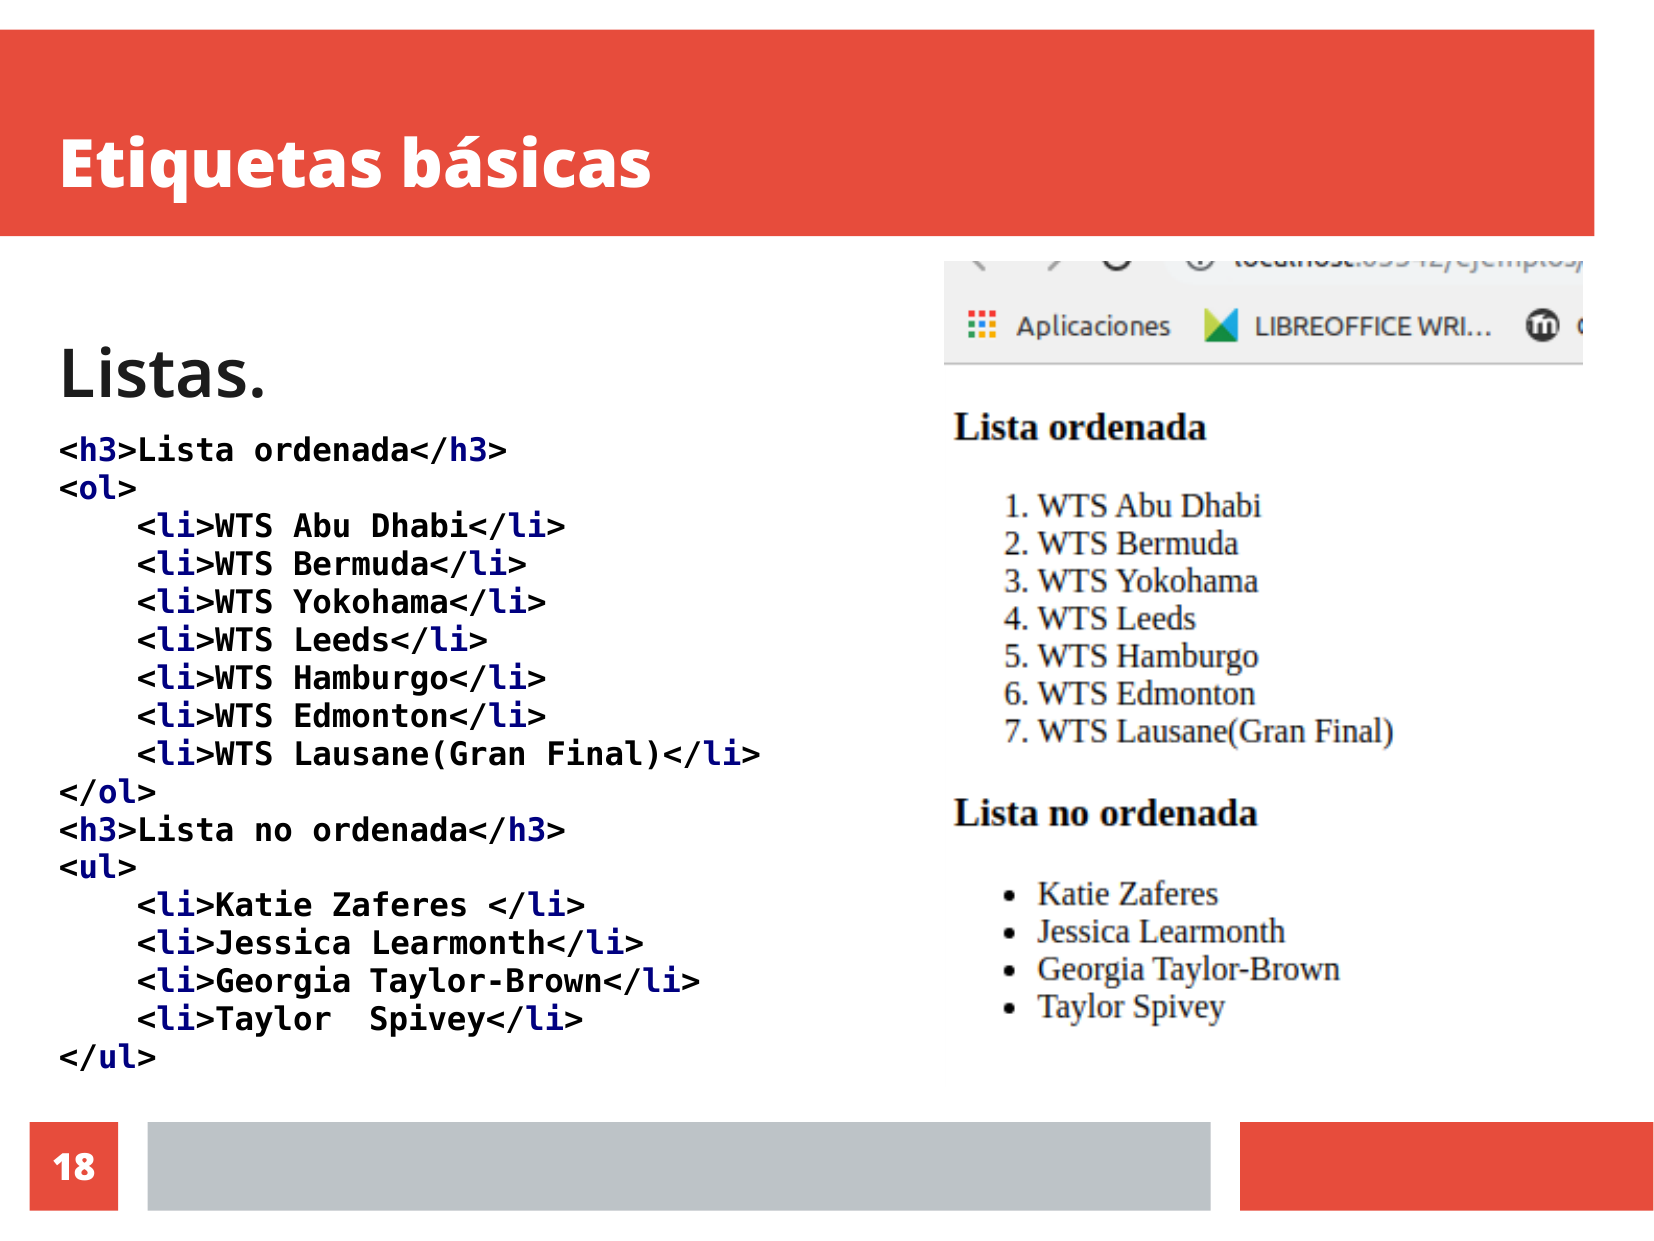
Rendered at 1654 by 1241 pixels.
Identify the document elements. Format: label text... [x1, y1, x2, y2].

title Etiquetas básicas [59, 59, 1595, 207]
list Listas. <h3>Lista ordenada</h3> <ol> <li>WTS Abu Dhabi</li> <li>WTS Bermuda</li> <li>WTS Yokohama</li> <li>WTS Leeds</li> <li>WTS Hamburgo</li> <li>WTS Edmonton</li> <li>WTS Lausane(Gran Final)</li> </ol> <h3>Lista no ordenada</h3> <ul> <li>Katie Zaferes </li> <li>Jessica Learmonth</li> <li>Georgia Taylor-Brown</li> <li>Taylor Spivey</li> </ul> [59, 324, 792, 1093]
picture [944, 261, 1583, 1087]
